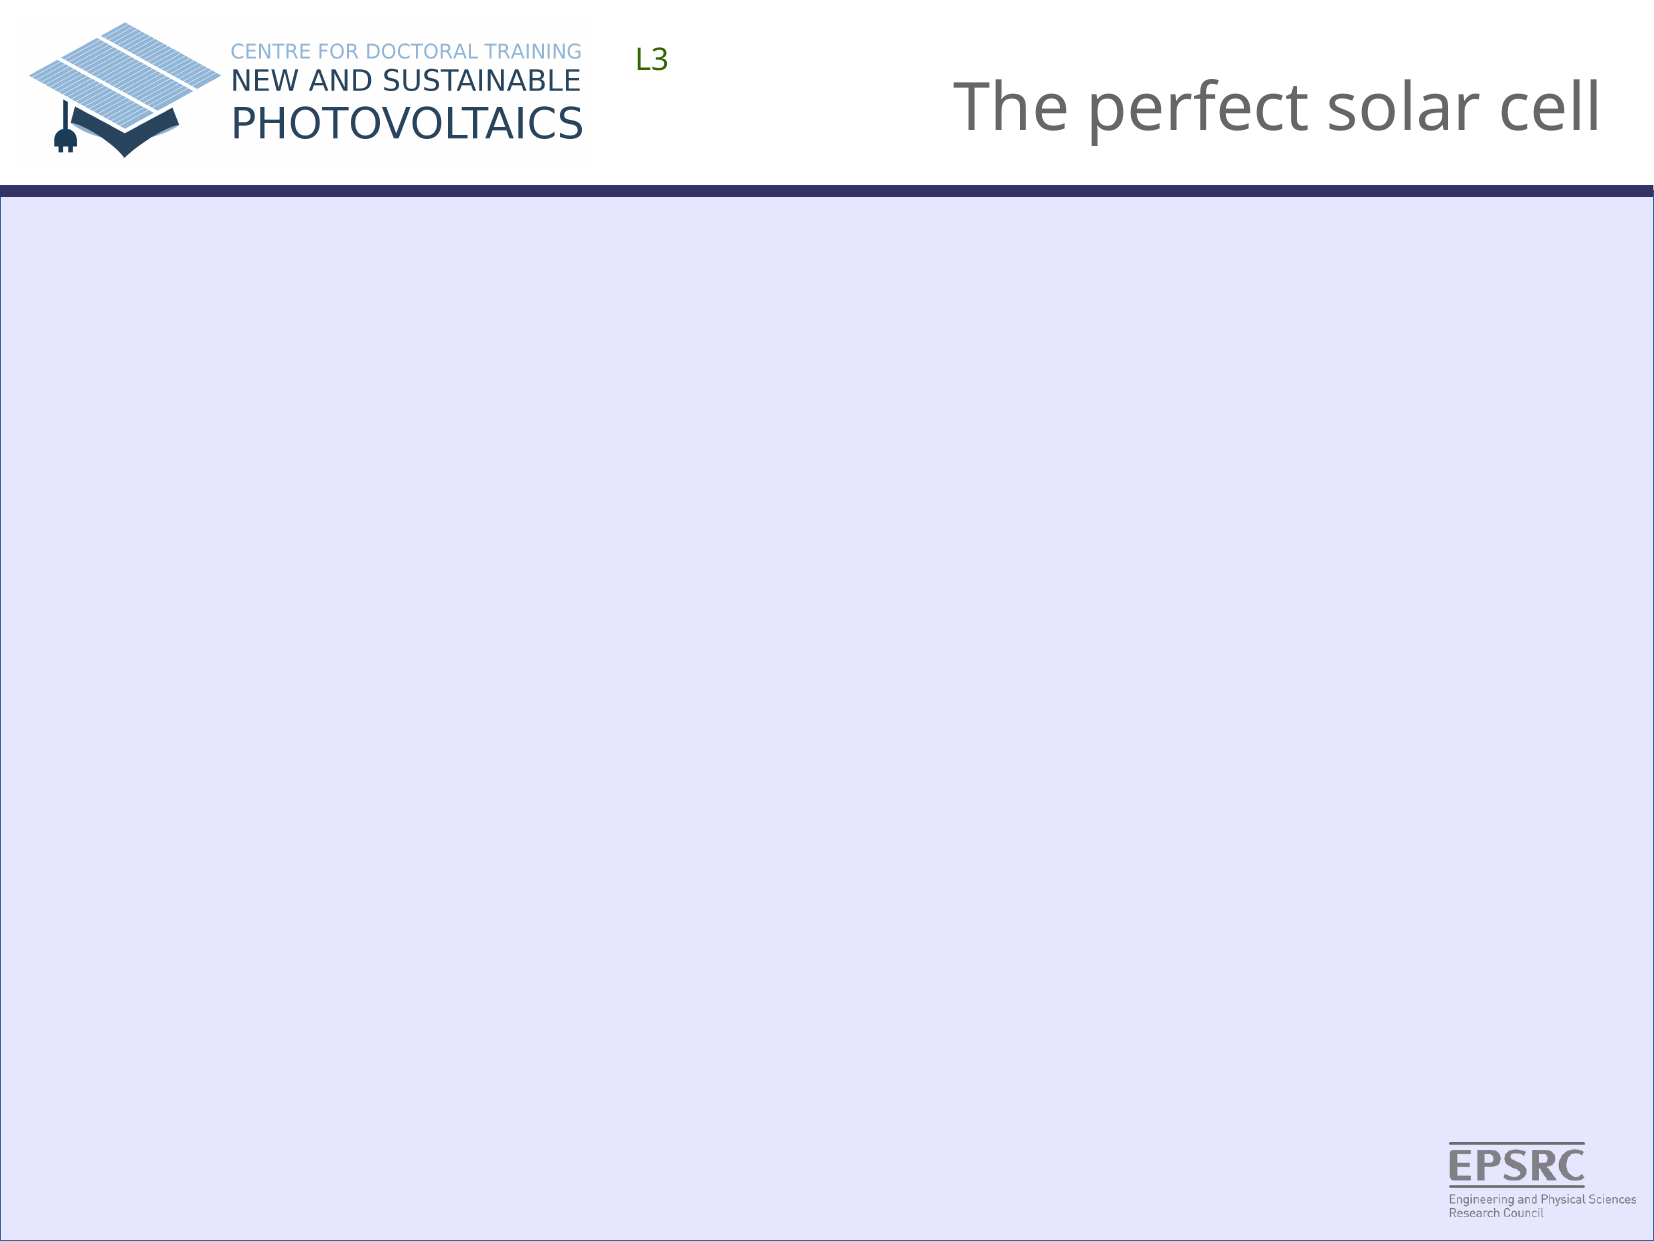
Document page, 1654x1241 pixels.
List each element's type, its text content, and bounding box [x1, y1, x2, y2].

picture [19, 17, 591, 166]
picture [1449, 1142, 1636, 1217]
text_box [0, 197, 1654, 1241]
text_box The perfect solar cell [767, 52, 1619, 142]
text_box L3 [620, 29, 880, 80]
